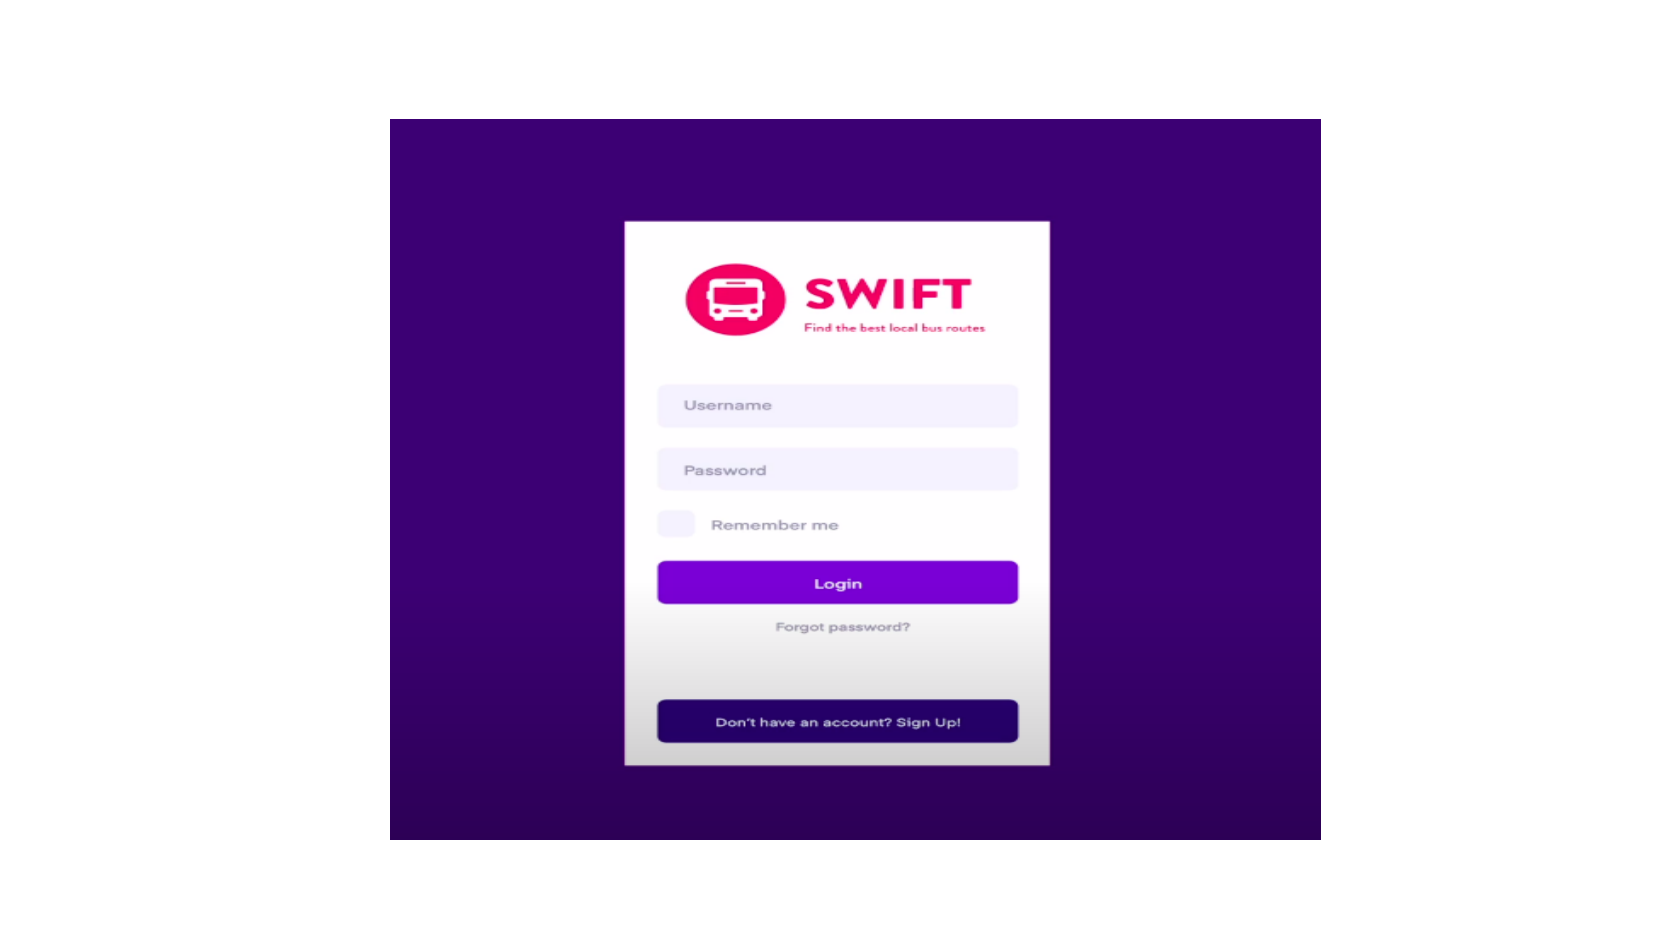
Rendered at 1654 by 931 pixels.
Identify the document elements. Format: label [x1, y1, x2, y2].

picture [390, 119, 1321, 841]
